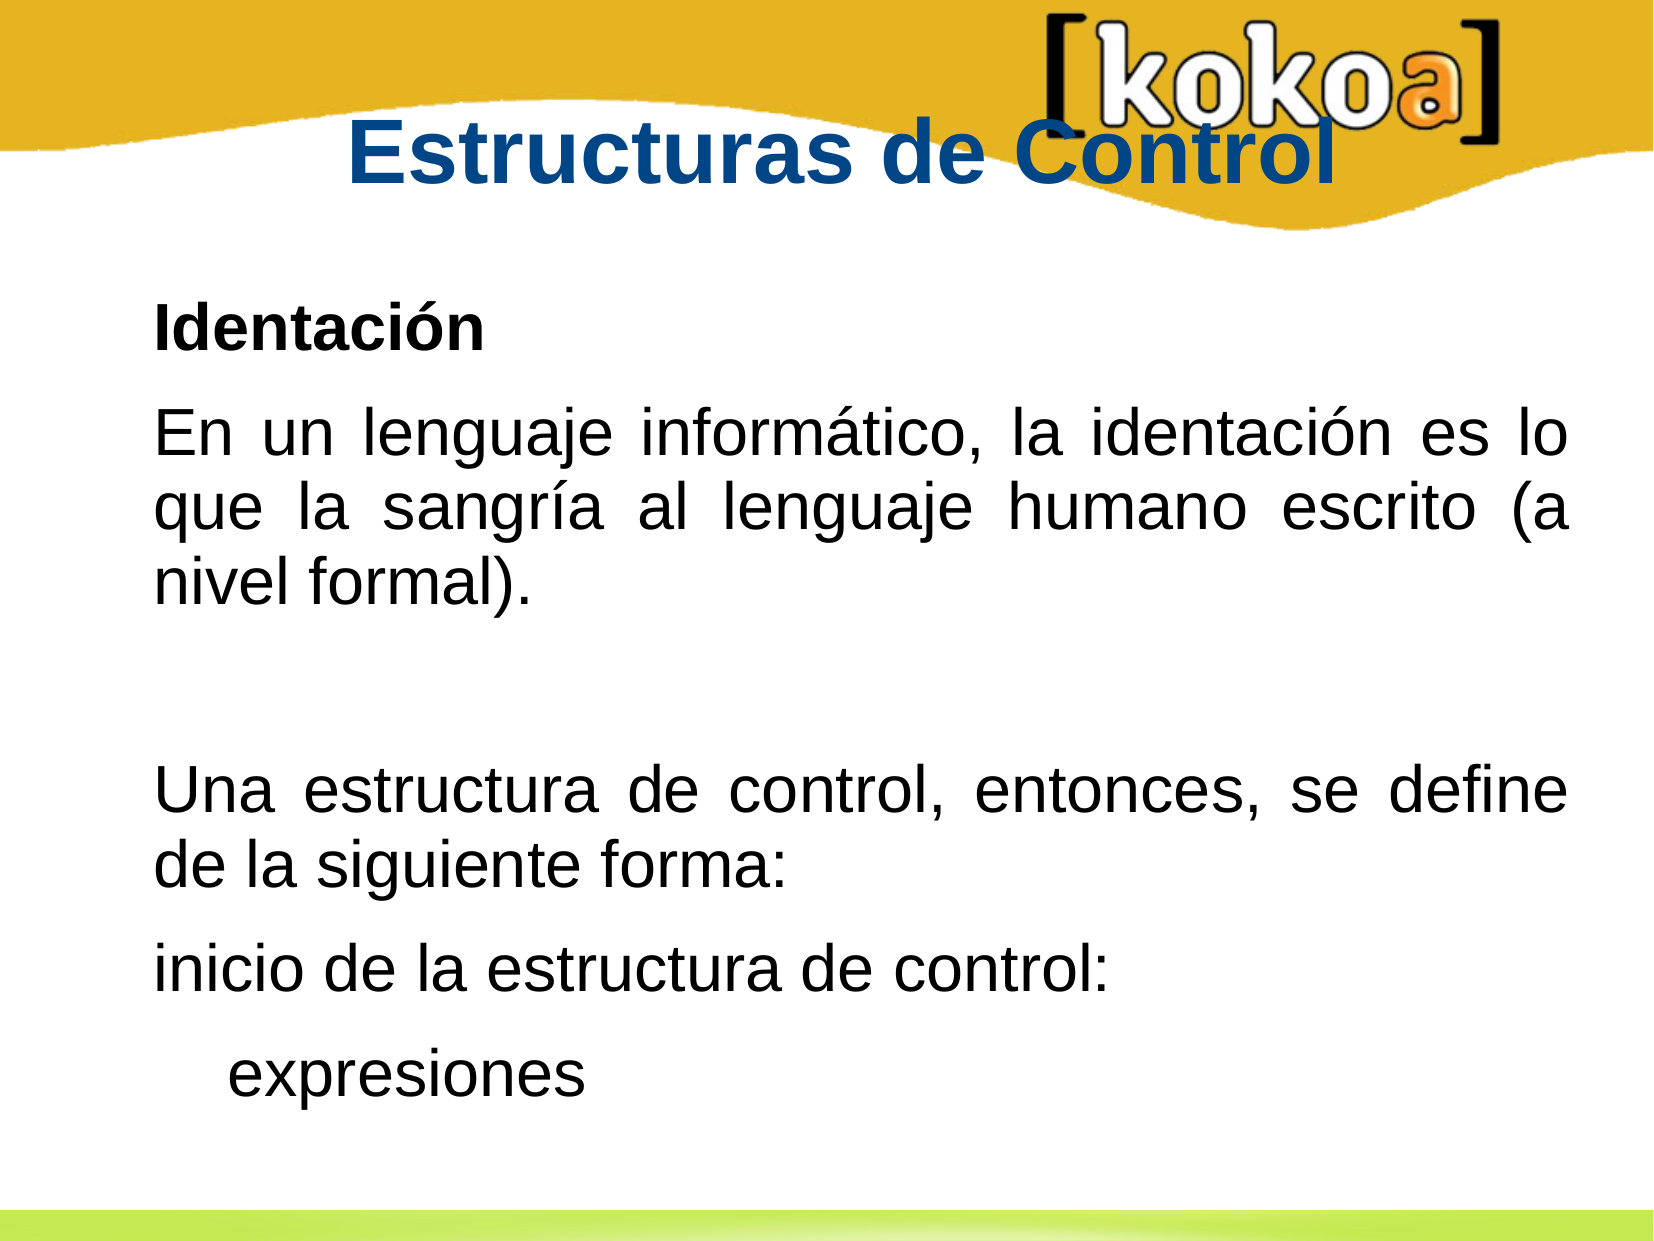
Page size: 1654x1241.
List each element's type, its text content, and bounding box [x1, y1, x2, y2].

picture [0, 1210, 1654, 1241]
title Estructuras de Control [82, 99, 1571, 290]
picture [0, 0, 1654, 488]
list Identación En un lenguaje informático, la identación es lo que la sangría al lenguaje humano escrito (a nivel formal). Una estructura de control, entonces, se define de la siguiente forma: inicio de la estructura de control: expresiones [82, 290, 1571, 1215]
